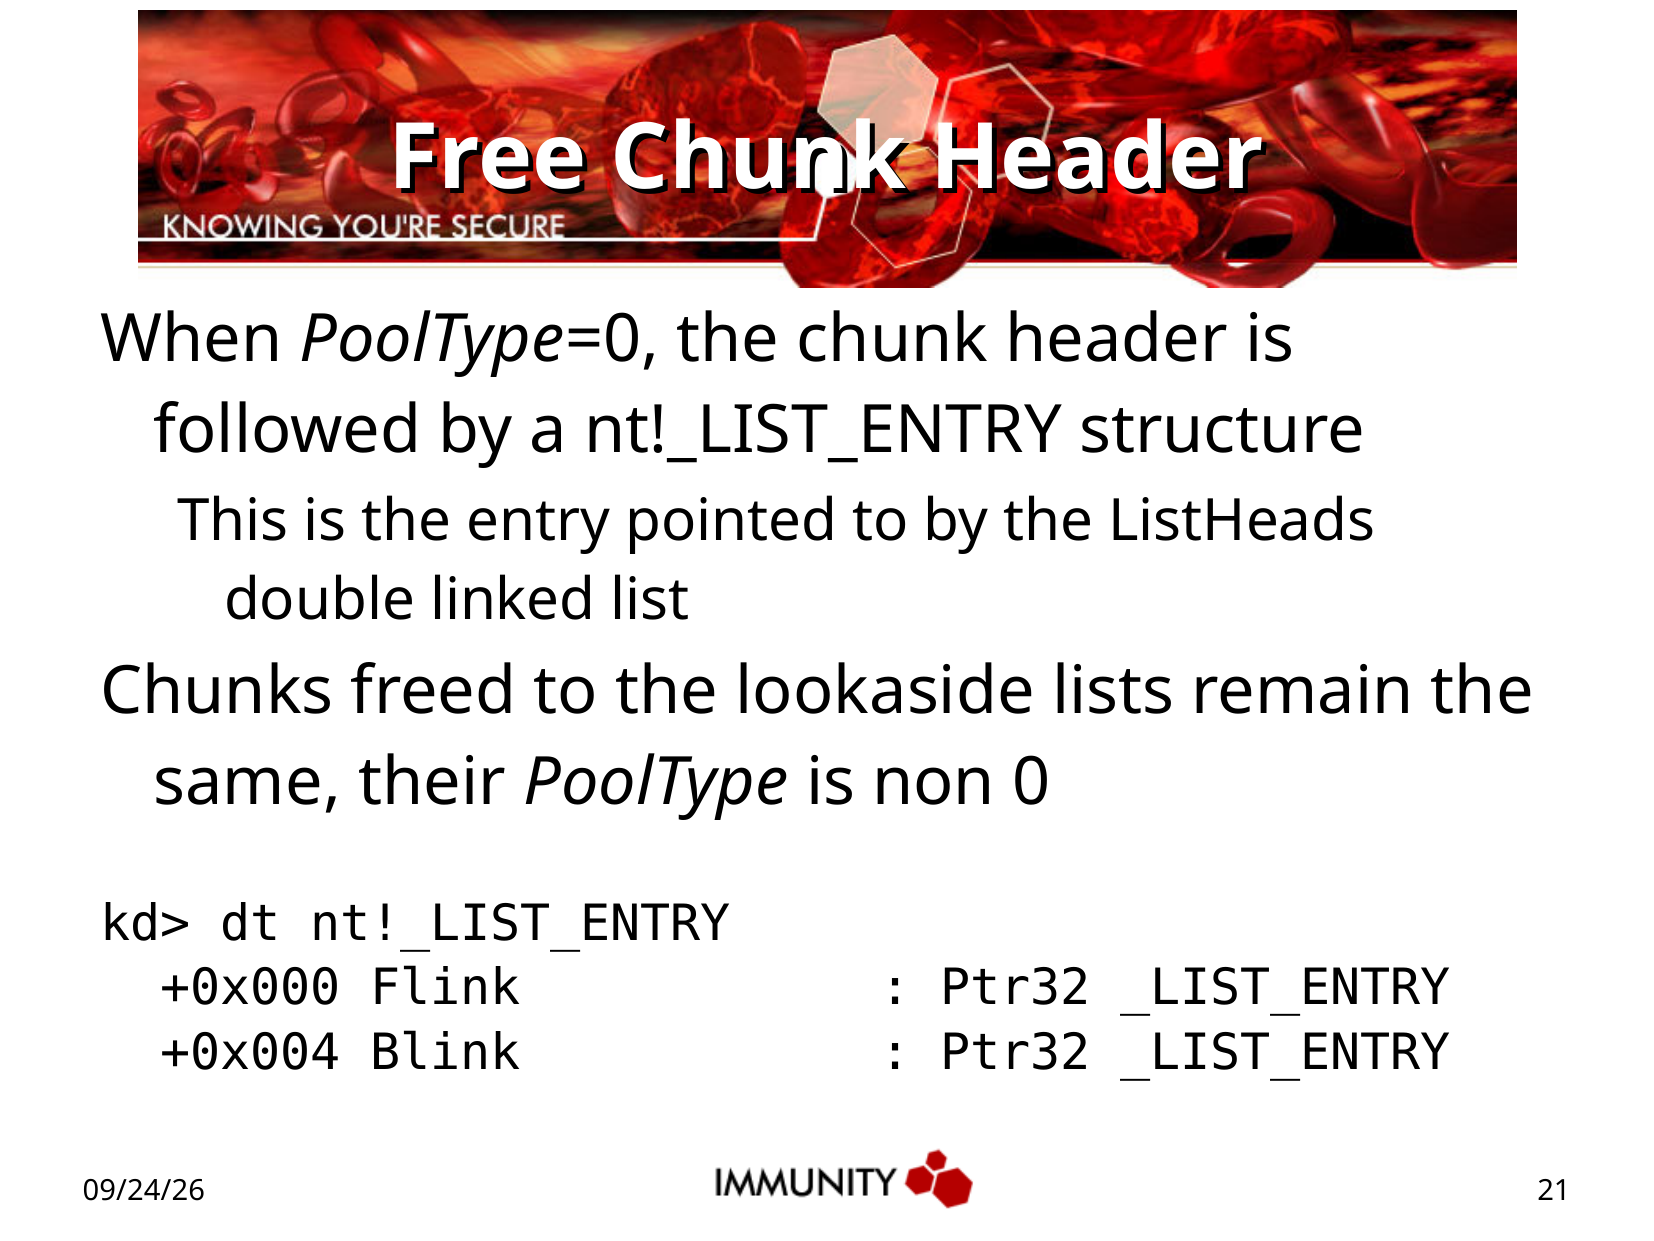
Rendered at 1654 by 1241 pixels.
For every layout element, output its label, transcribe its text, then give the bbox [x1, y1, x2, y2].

picture [694, 1130, 984, 1235]
picture [138, 10, 1517, 56]
list When PoolType=0, the chunk header is followed by a nt!_LIST_ENTRY structure This is the entry pointed to by the ListHeads double linked list Chunks freed to the lookaside lists remain the same, their PoolType is non 0 kd> dt nt!_LIST_ENTRY +0x000 Flink : Ptr32 _LIST_ENTRY +0x004 Blink : Ptr32 _LIST_ENTRY [82, 290, 1571, 1094]
picture [138, 250, 1517, 288]
title Free Chunk Header [82, 56, 1571, 250]
